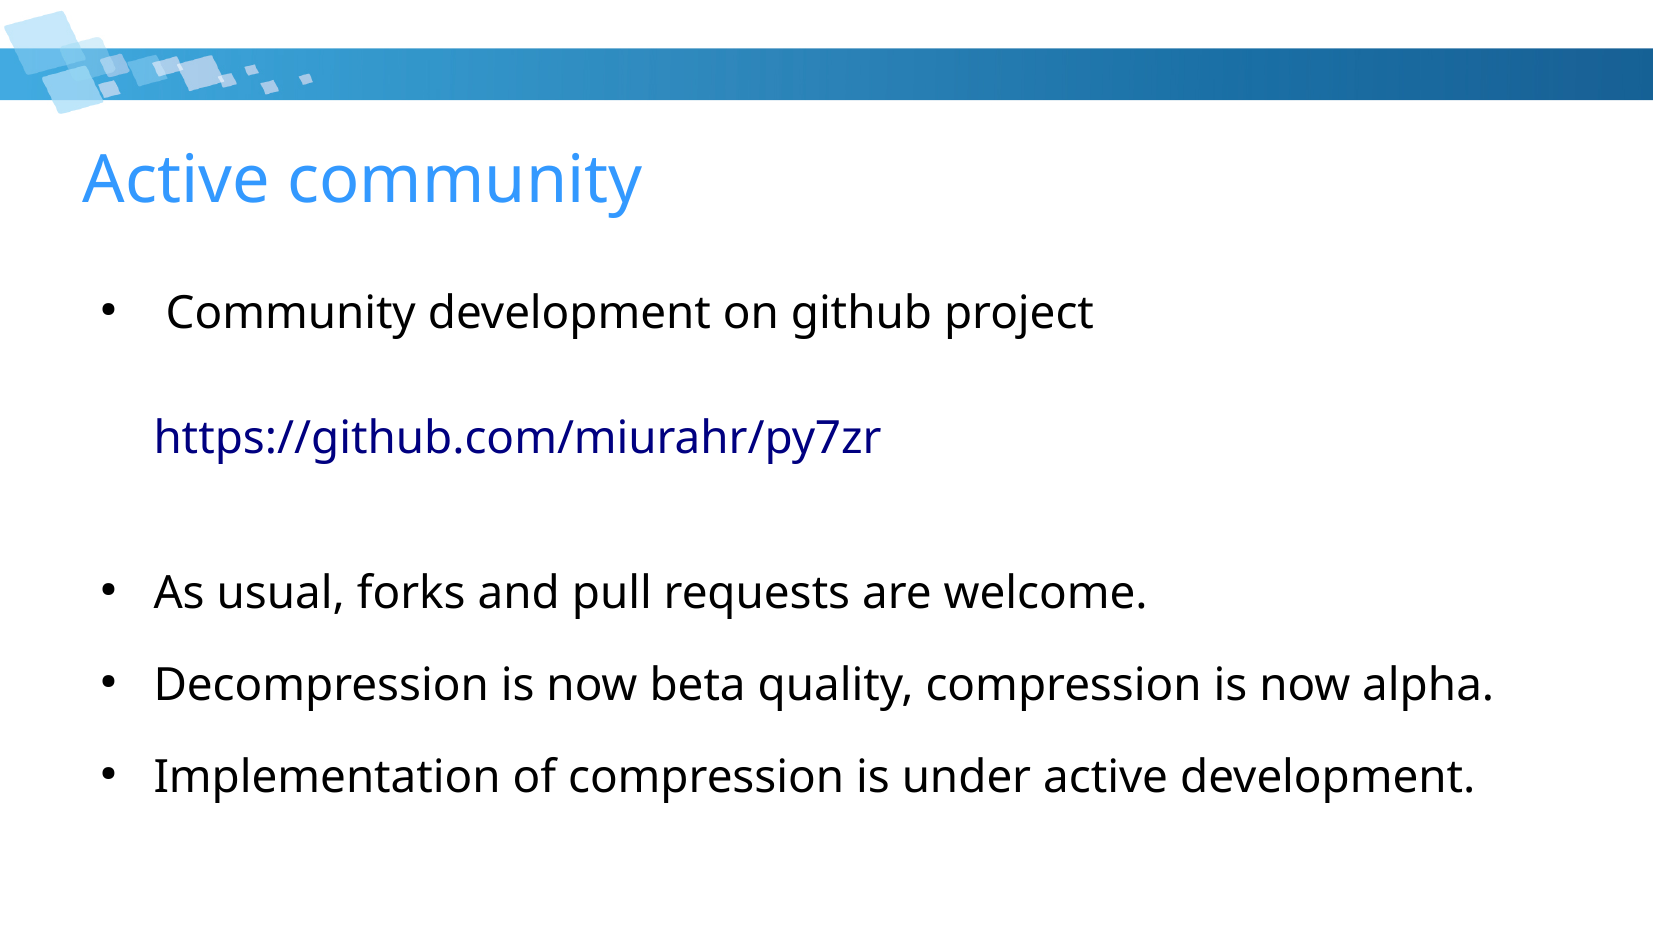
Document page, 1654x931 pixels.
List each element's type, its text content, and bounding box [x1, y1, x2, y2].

title Active community [82, 99, 1571, 255]
picture [0, 0, 1653, 929]
list Community development on github project https://github.com/miurahr/py7zr As usual, forks and pull requests are welcome. Decompression is now beta quality, compression is now alpha. Implementation of compression is under active development. [82, 279, 1571, 820]
